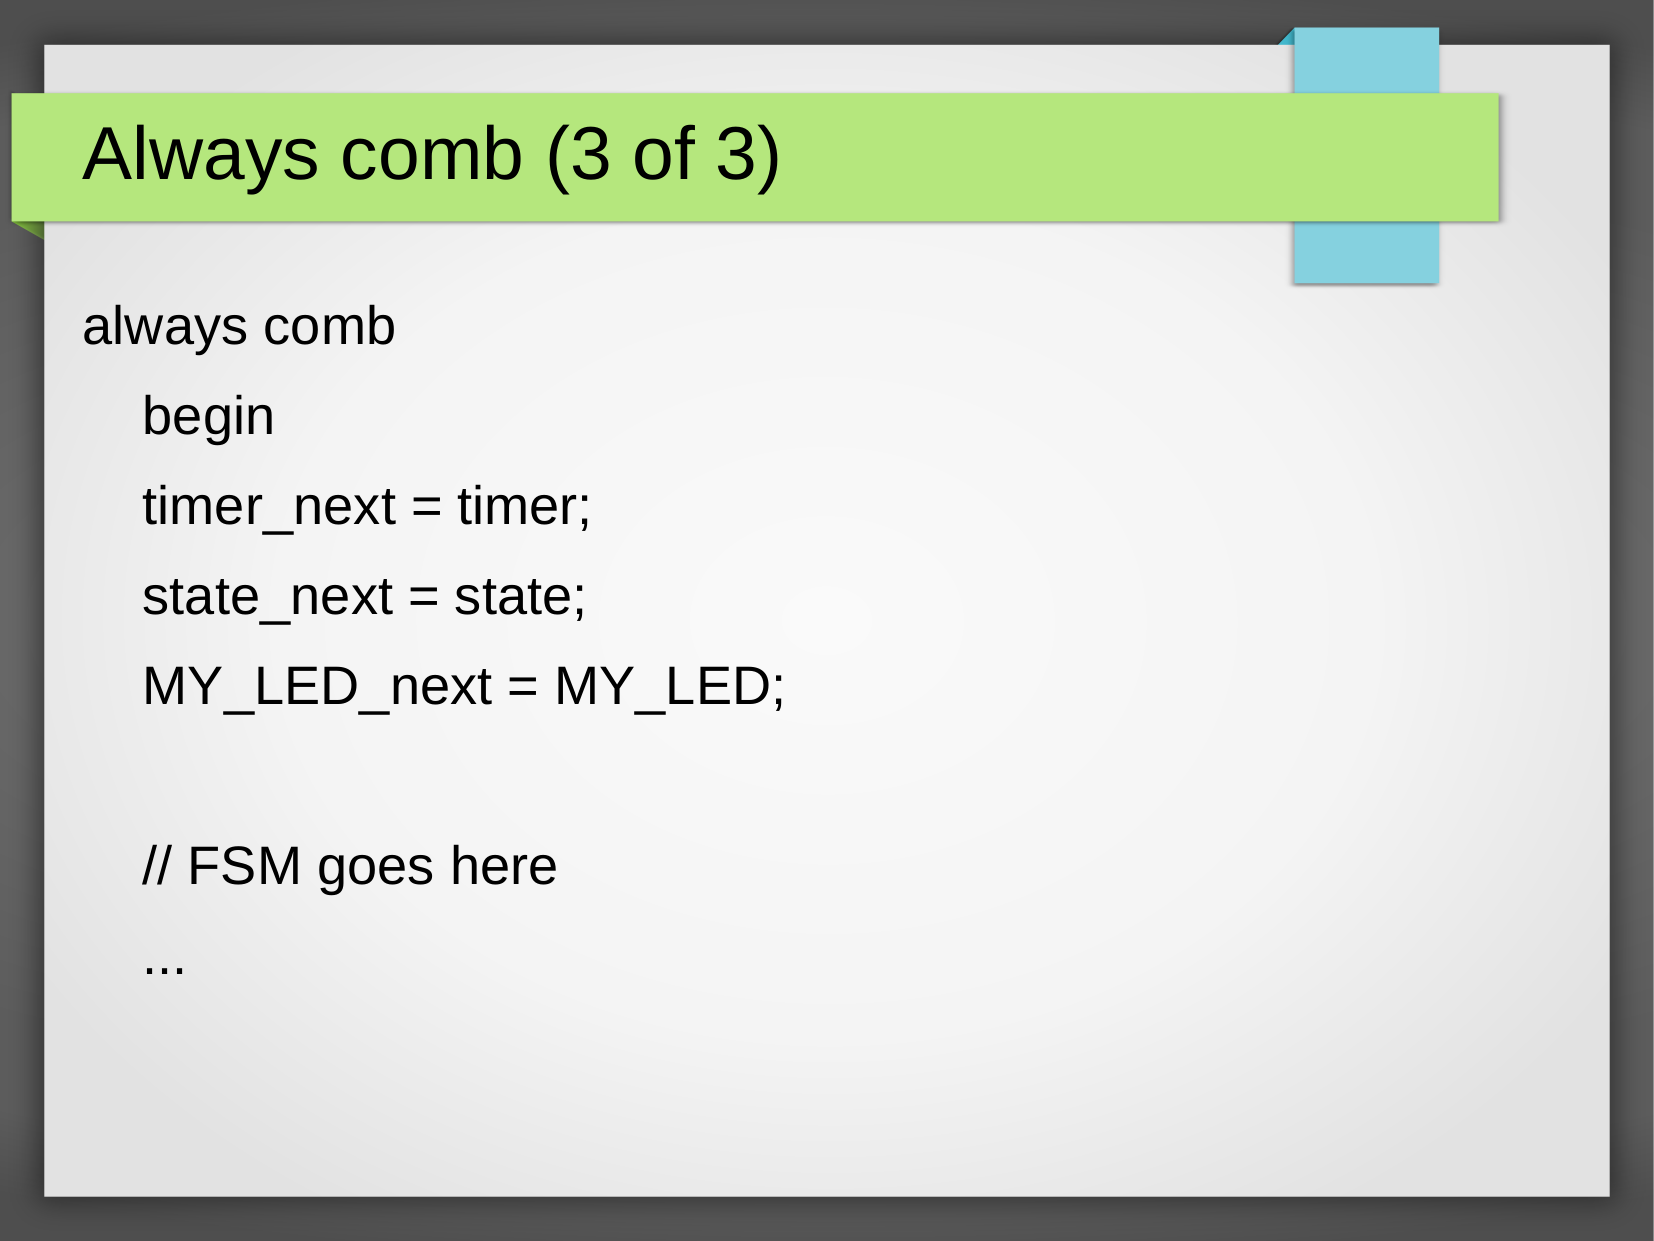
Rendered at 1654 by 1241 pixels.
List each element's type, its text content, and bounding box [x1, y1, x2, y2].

title Always comb (3 of 3) [82, 94, 1264, 213]
picture [0, 0, 1654, 1241]
list always comb begin timer_next = timer; state_next = state; MY_LED_next = MY_LED; // FSM goes here ... [82, 295, 1571, 1015]
